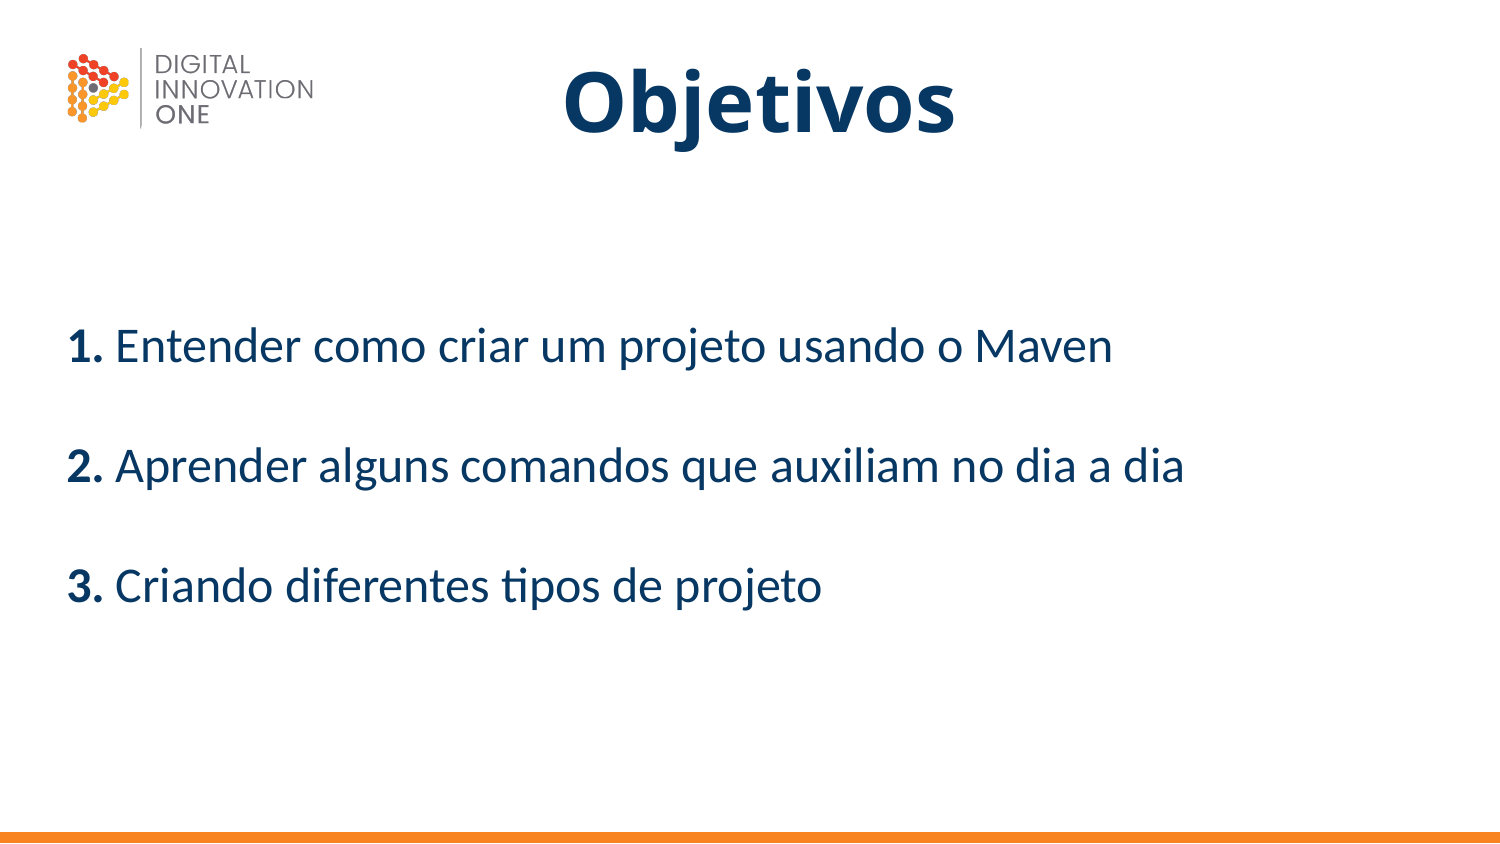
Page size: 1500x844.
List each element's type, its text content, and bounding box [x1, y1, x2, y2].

subtitle 1. Entender como criar um projeto usando o Maven 2. Aprender alguns comandos que auxiliam no dia a dia 3. Criando diferentes tipos de projeto [51, 218, 1388, 706]
subtitle Objetivos [51, 50, 1449, 148]
text_box [0, 832, 1500, 843]
picture [51, 39, 330, 137]
